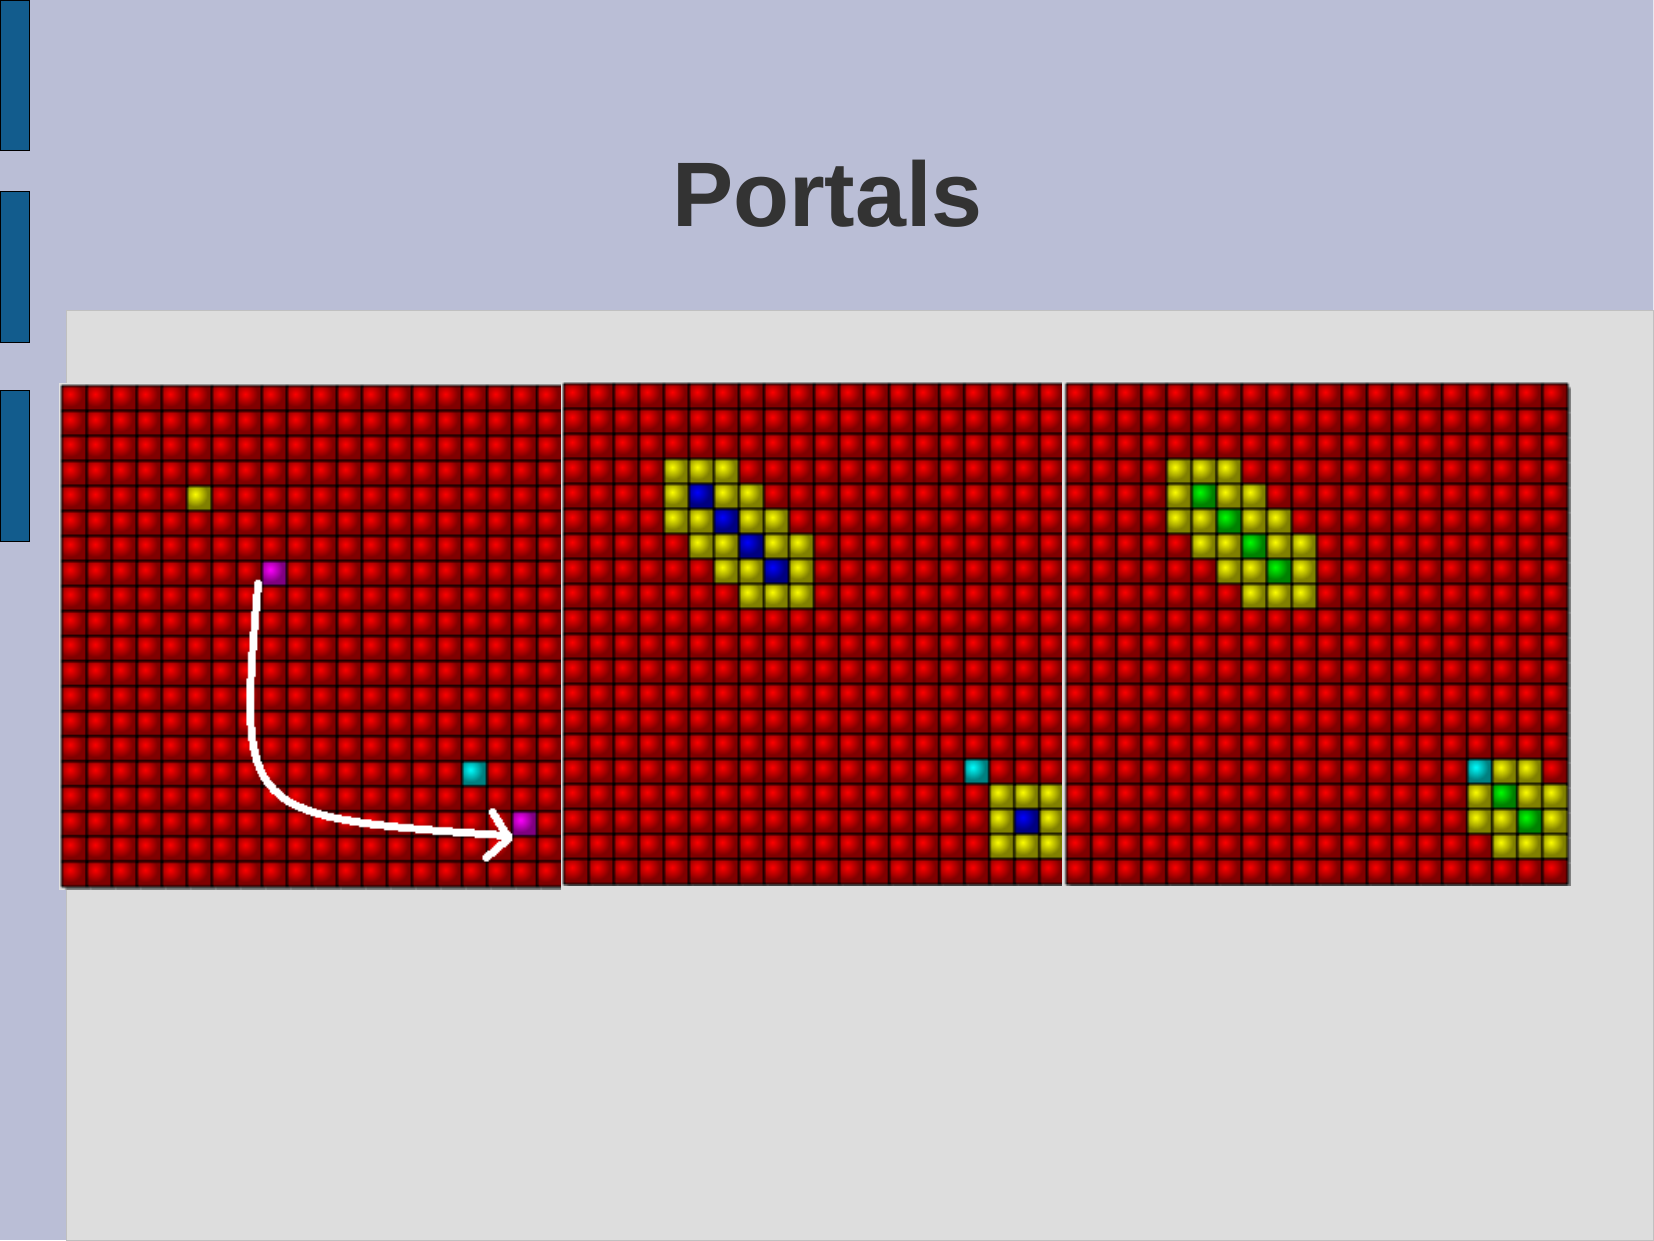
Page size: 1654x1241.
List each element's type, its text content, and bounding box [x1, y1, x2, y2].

title Portals [121, 91, 1534, 299]
picture [59, 381, 1571, 890]
